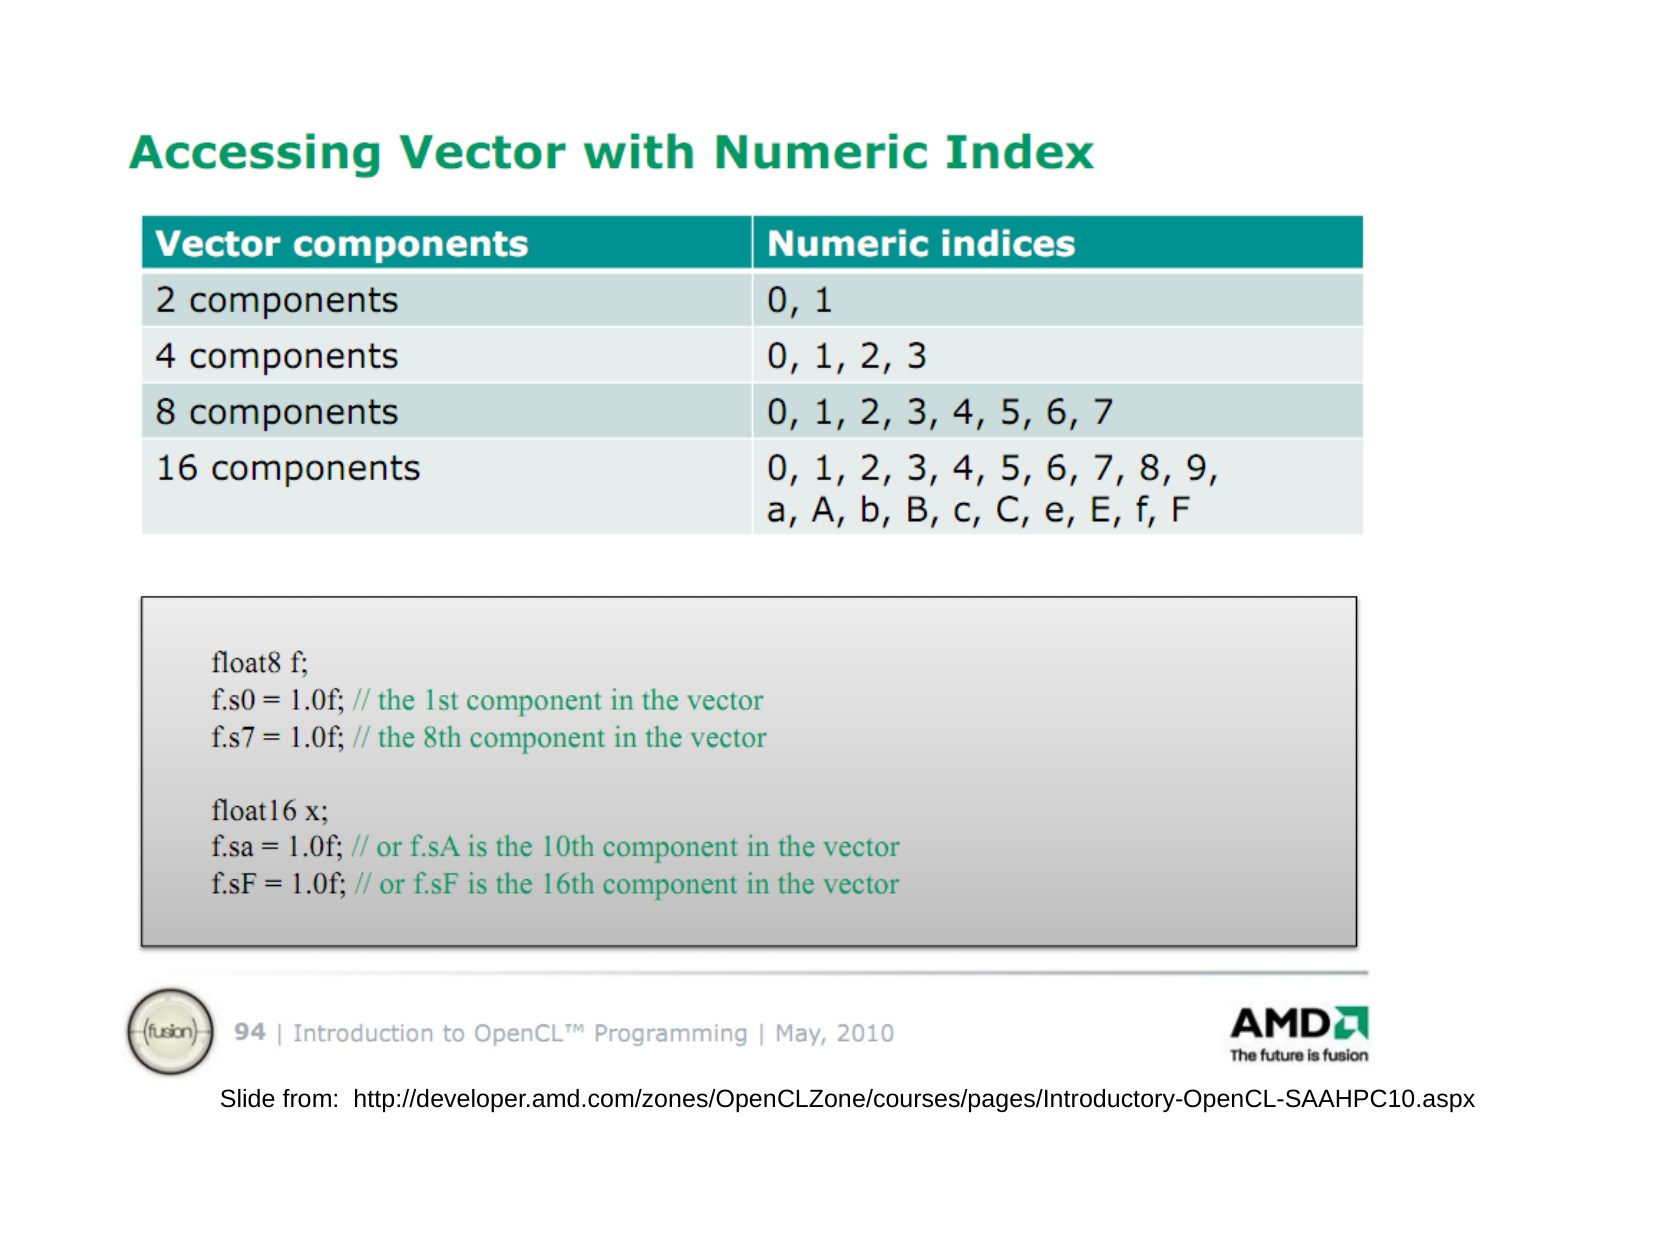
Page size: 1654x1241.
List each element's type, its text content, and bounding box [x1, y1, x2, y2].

text_box Slide from: http://developer.amd.com/zones/OpenCLZone/courses/pages/Introductory-OpenCL-SAAHPC10.aspx [0, 1074, 1501, 1121]
picture [111, 124, 1389, 1086]
